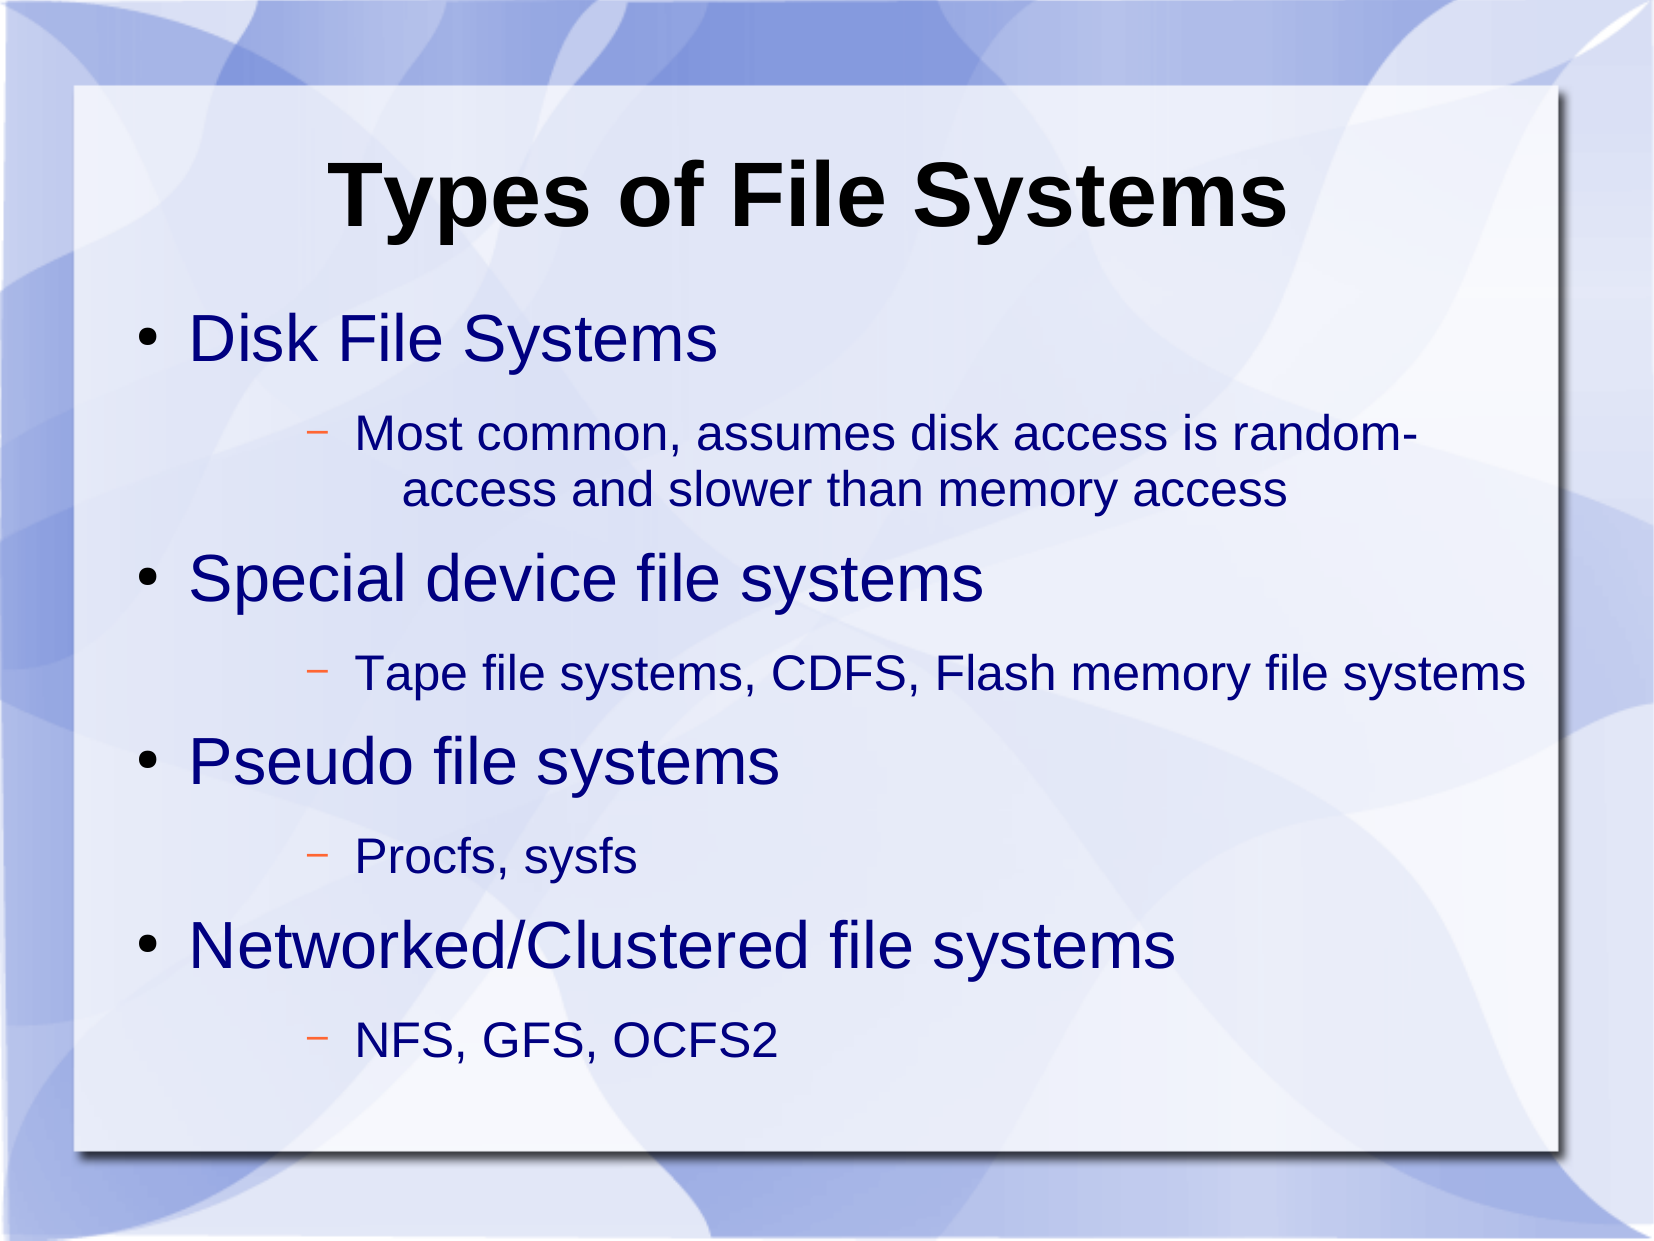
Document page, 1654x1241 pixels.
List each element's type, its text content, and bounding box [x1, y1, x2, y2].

list Disk File Systems Most common, assumes disk access is random-access and slower than memory access Special device file systems Tape file systems, CDFS, Flash memory file systems Pseudo file systems Procfs, sysfs Networked/Clustered file systems NFS, GFS, OCFS2 [118, 301, 1571, 1157]
picture [0, 0, 1654, 1241]
title Types of File Systems [82, 90, 1536, 298]
